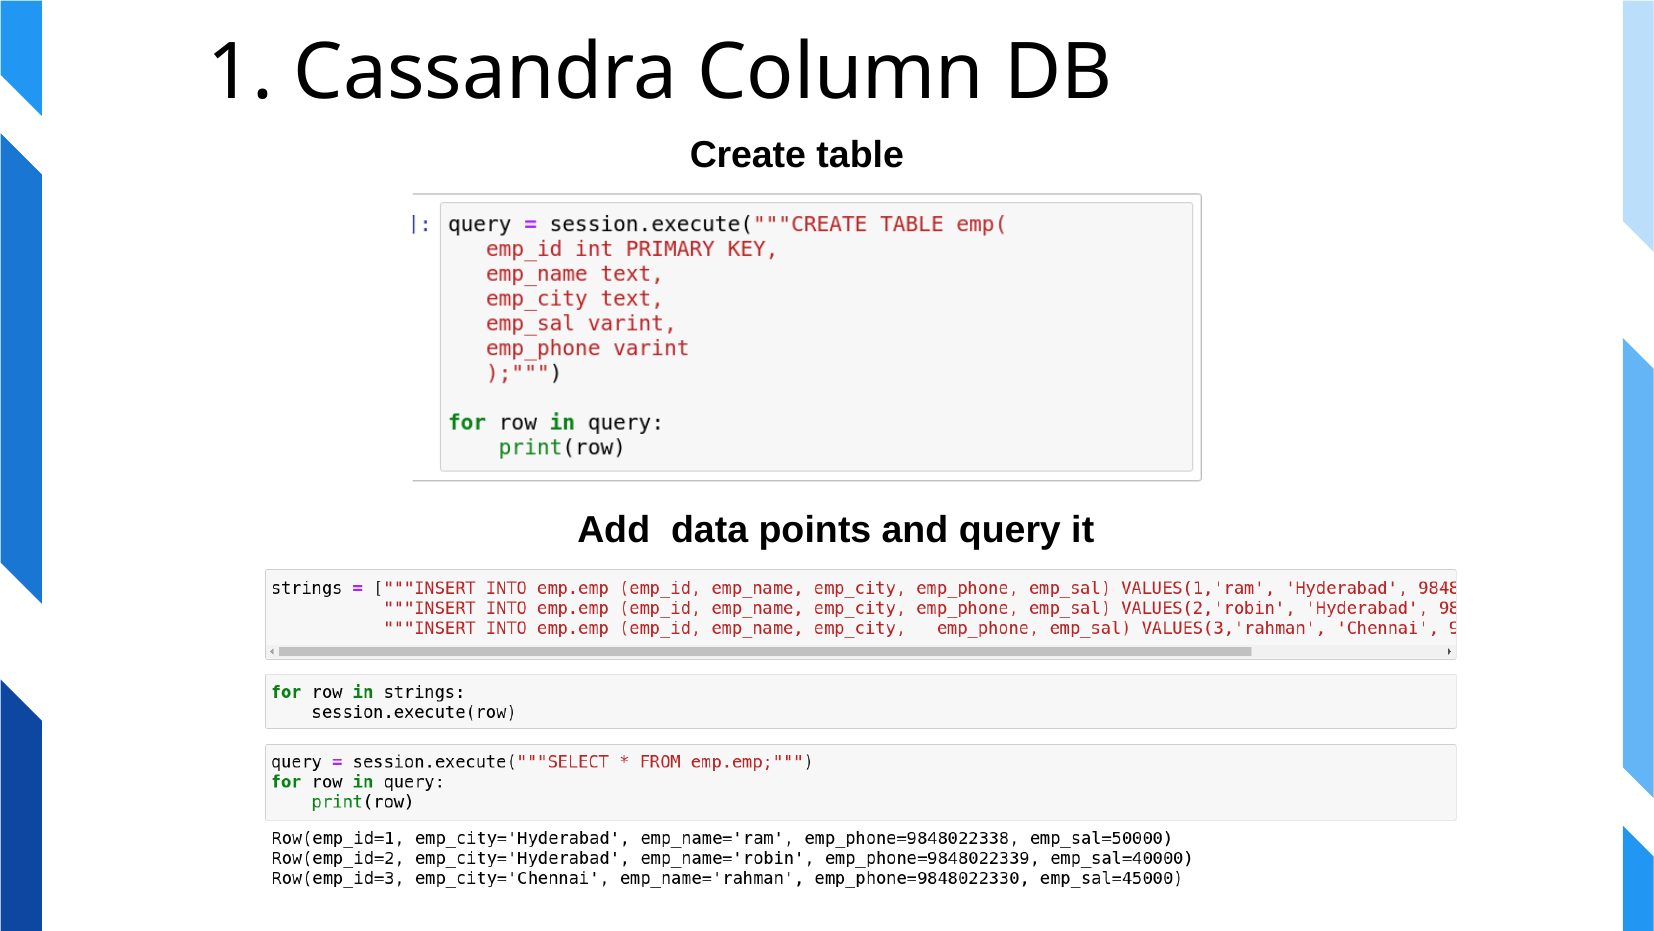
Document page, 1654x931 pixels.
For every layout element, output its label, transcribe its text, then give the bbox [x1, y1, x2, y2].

picture [412, 187, 1204, 488]
picture [260, 562, 1463, 901]
text_box Add data points and query it [562, 501, 1238, 562]
title 1. Cassandra Column DB [82, 0, 1238, 151]
text_box Create table [675, 126, 1013, 187]
